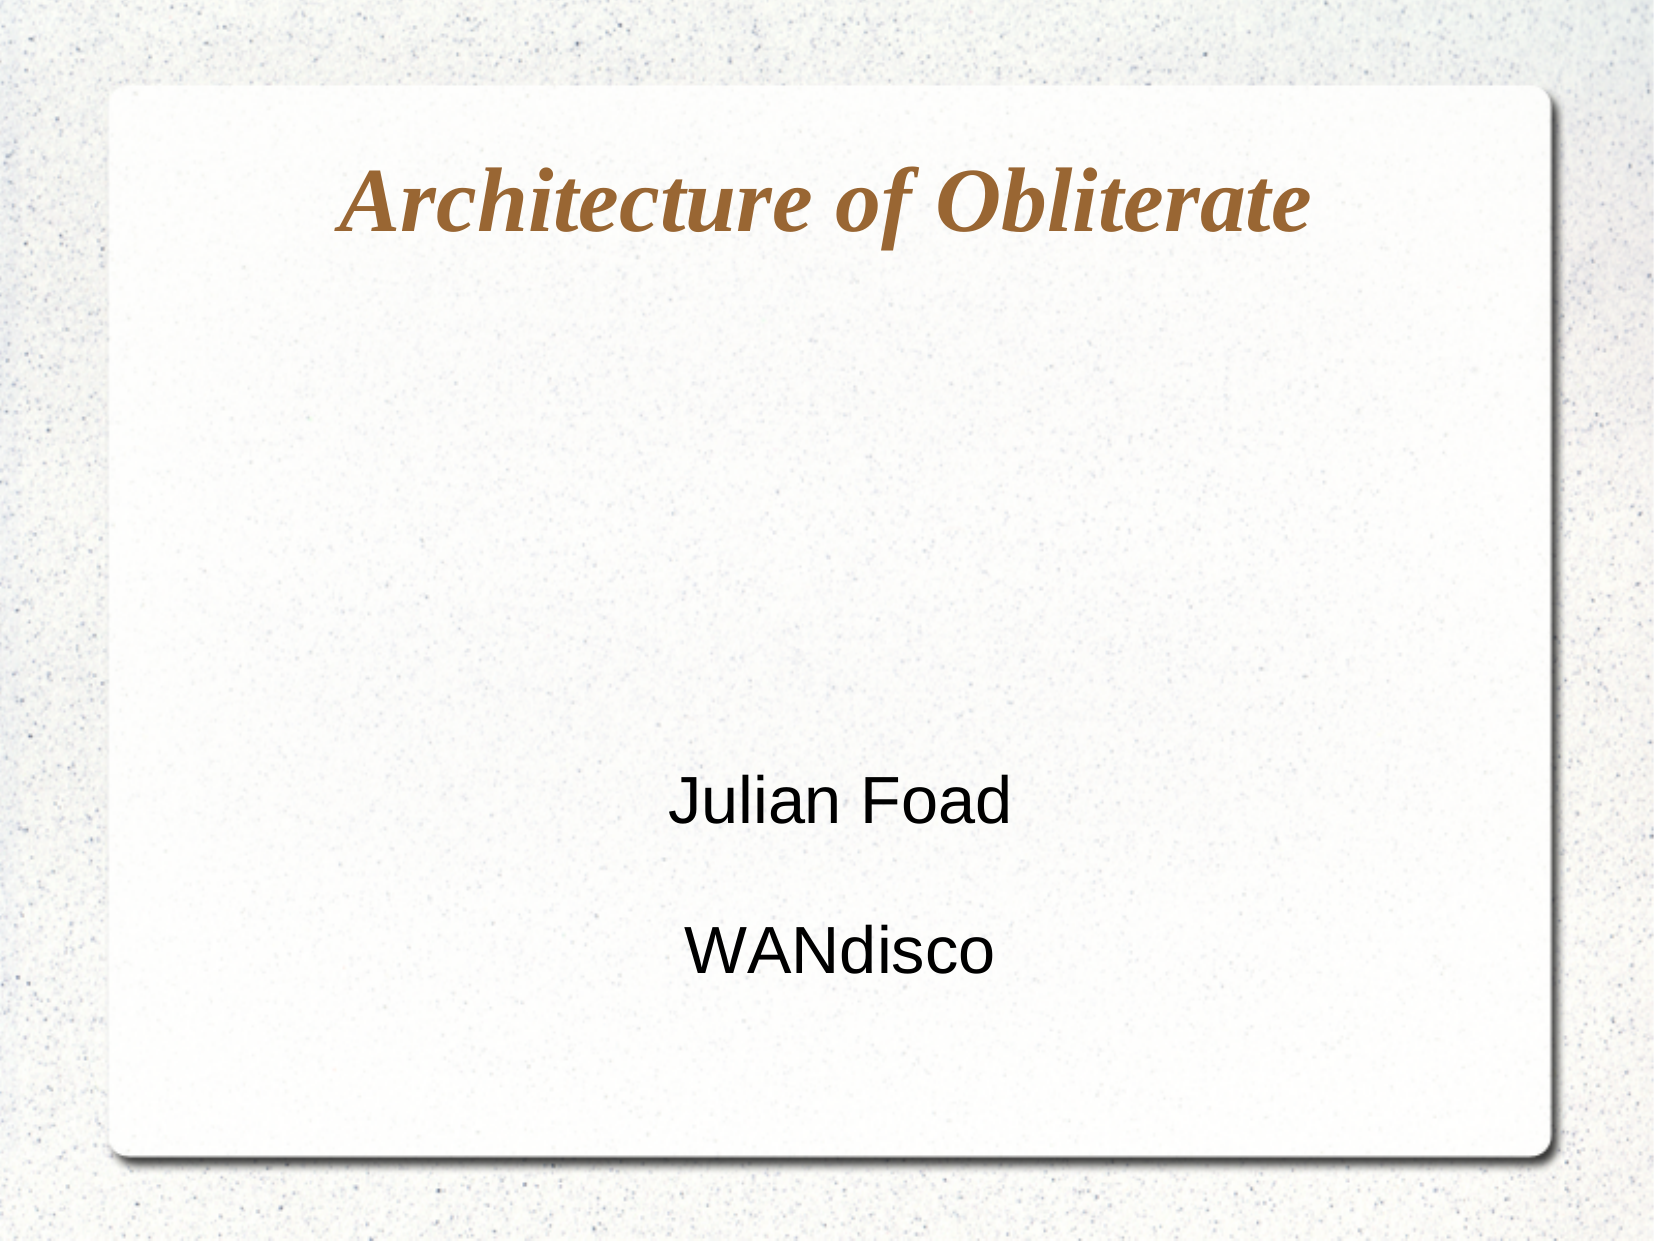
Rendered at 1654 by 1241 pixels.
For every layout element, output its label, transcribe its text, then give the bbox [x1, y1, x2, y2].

picture [0, 0, 1654, 1241]
subtitle Julian Foad WANdisco [144, 679, 1536, 1147]
title Architecture of Obliterate [118, 96, 1536, 304]
